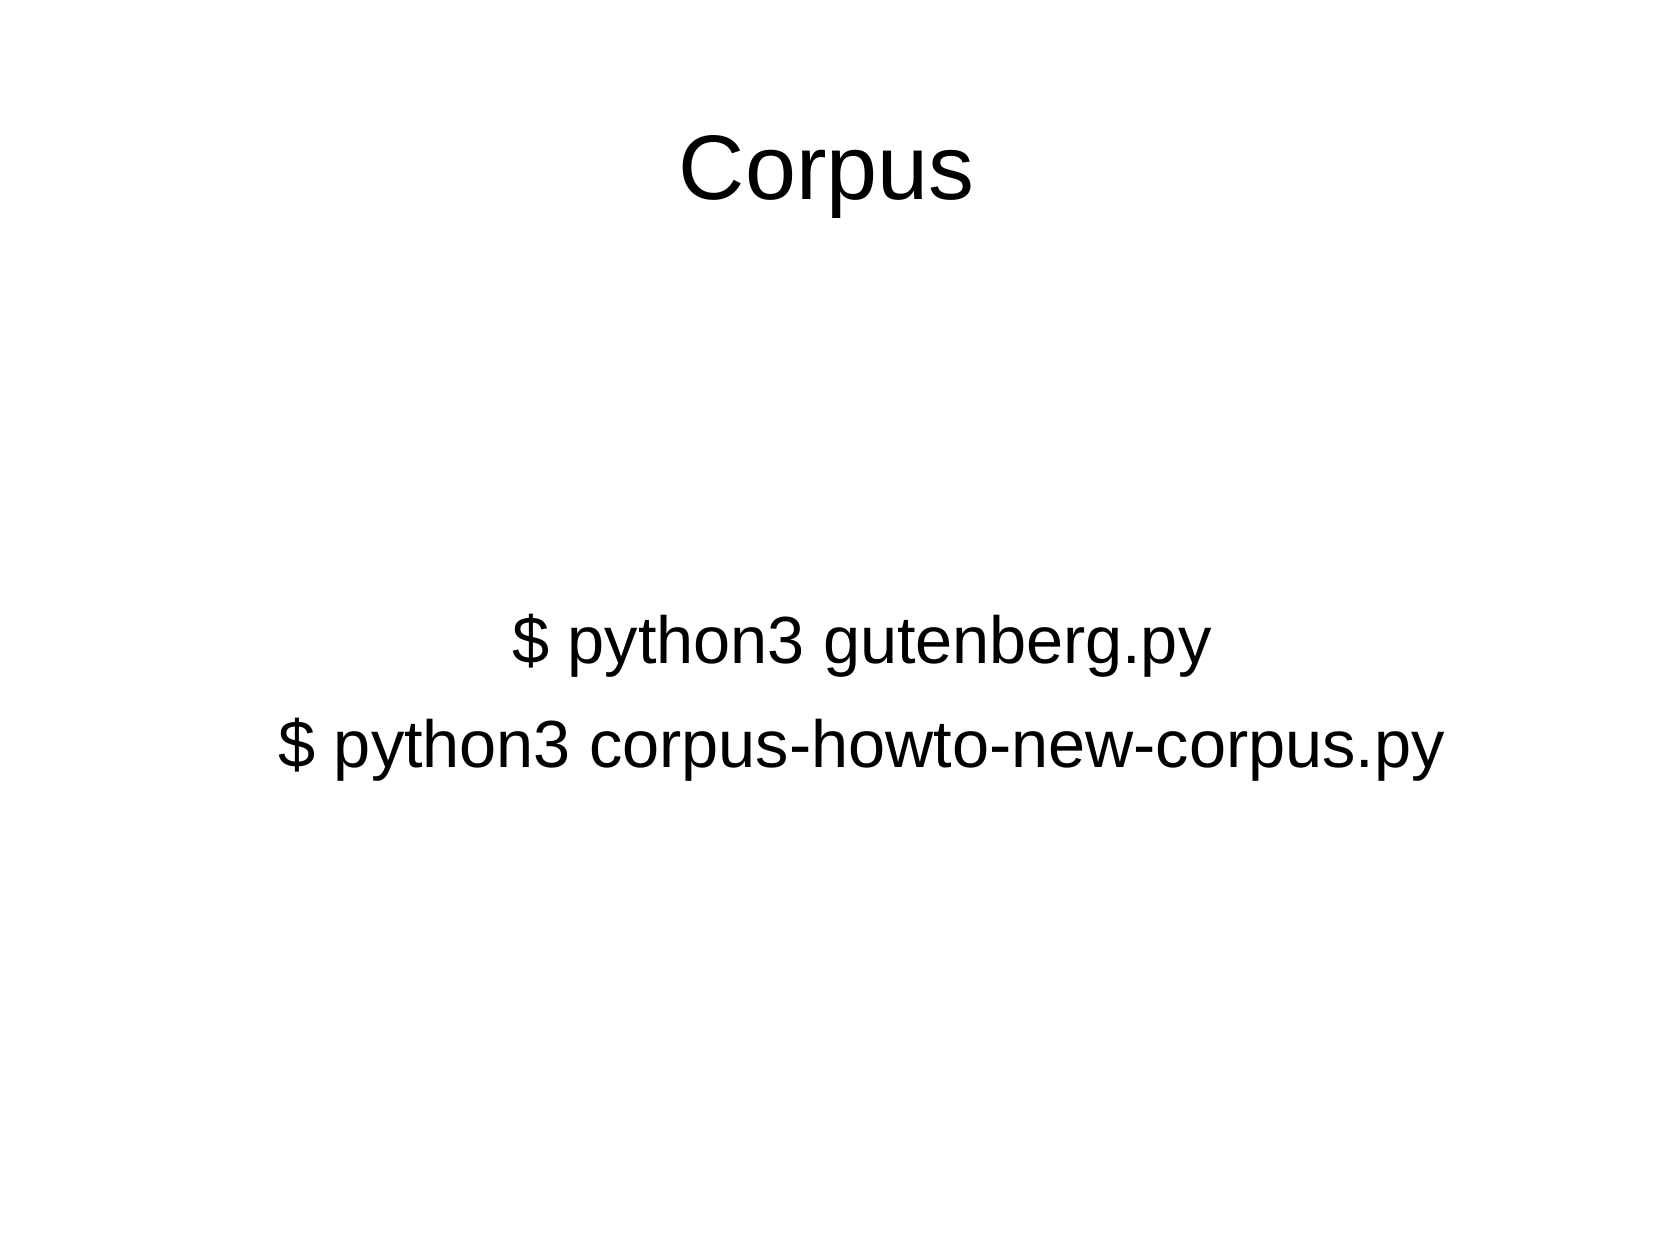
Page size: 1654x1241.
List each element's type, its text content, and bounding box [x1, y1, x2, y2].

title Corpus [82, 64, 1571, 272]
list $ python3 gutenberg.py $ python3 corpus-howto-new-corpus.py [82, 290, 1571, 1010]
